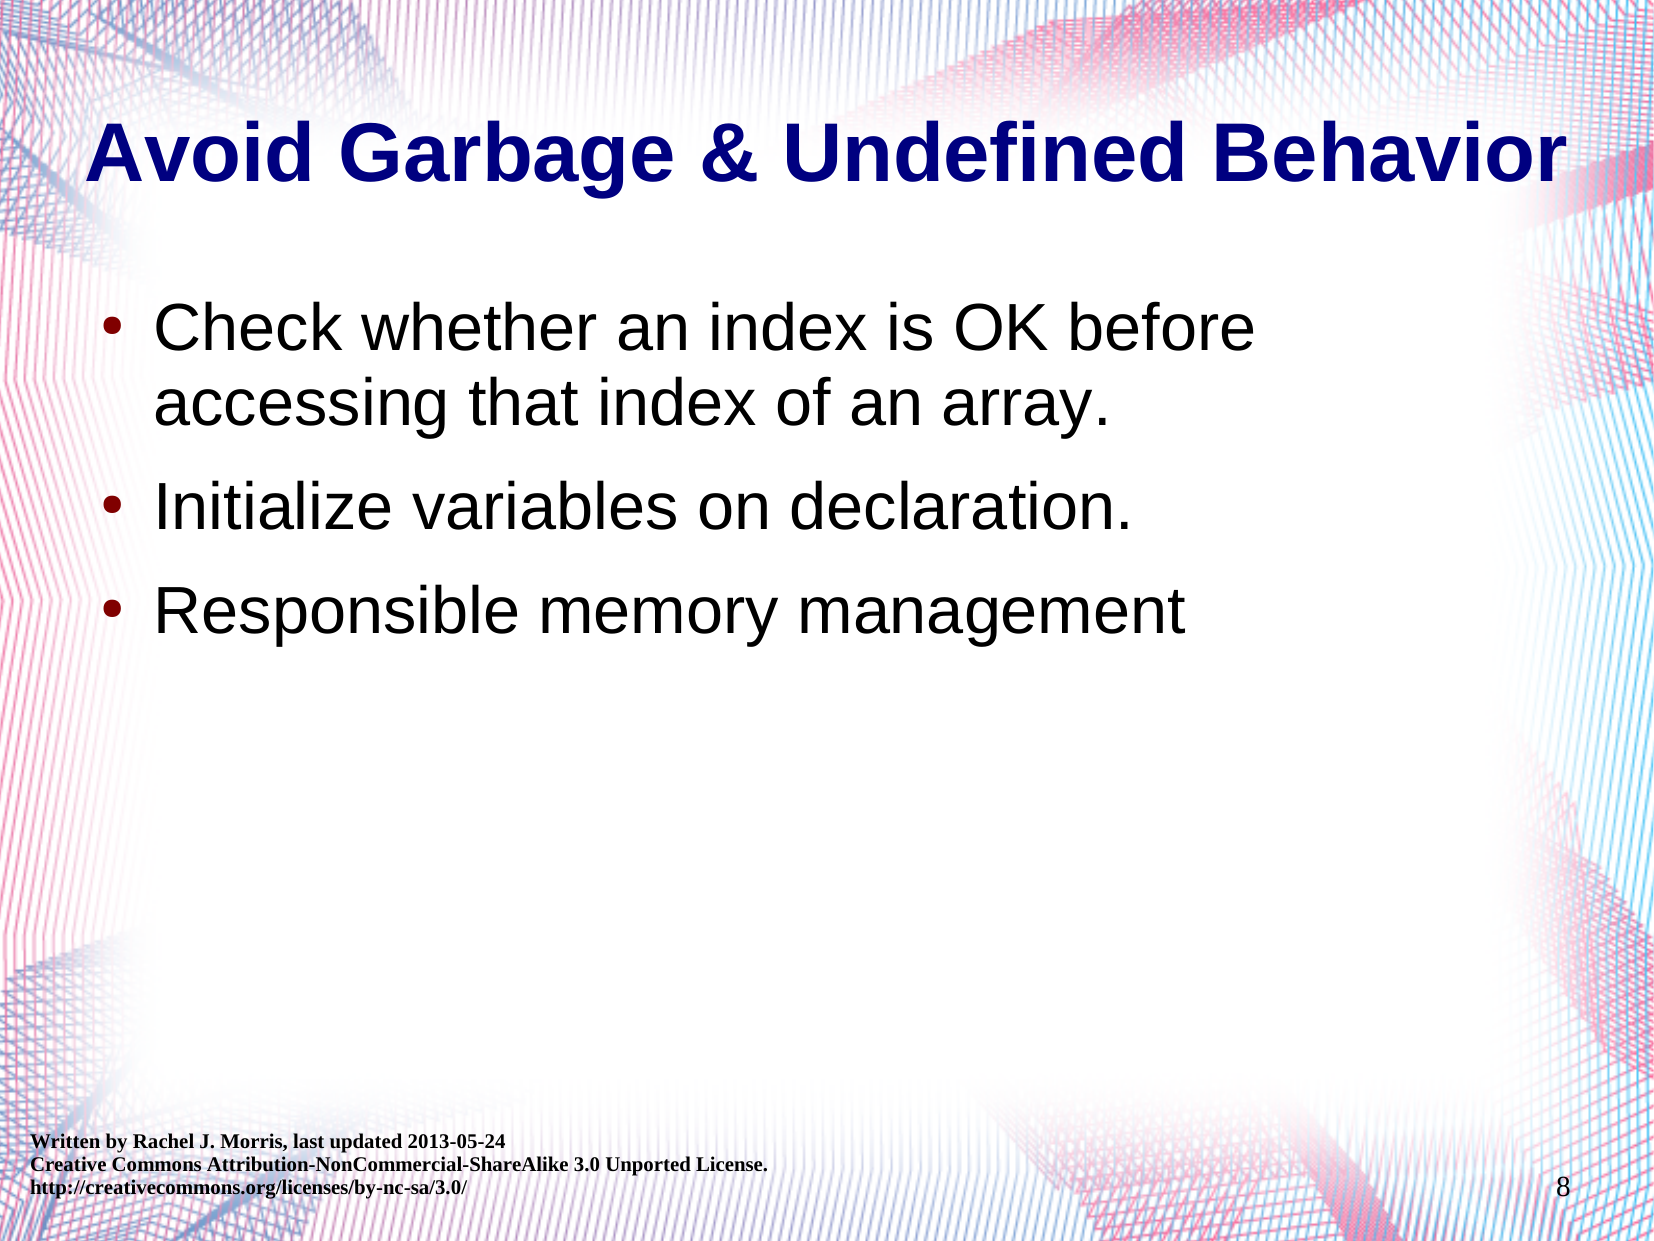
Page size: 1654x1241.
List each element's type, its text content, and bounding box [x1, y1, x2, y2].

picture [0, 0, 1654, 1241]
list Check whether an index is OK before accessing that index of an array. Initialize variables on declaration. Responsible memory management [82, 290, 1571, 1010]
title Avoid Garbage & Undefined Behavior [82, 49, 1571, 257]
